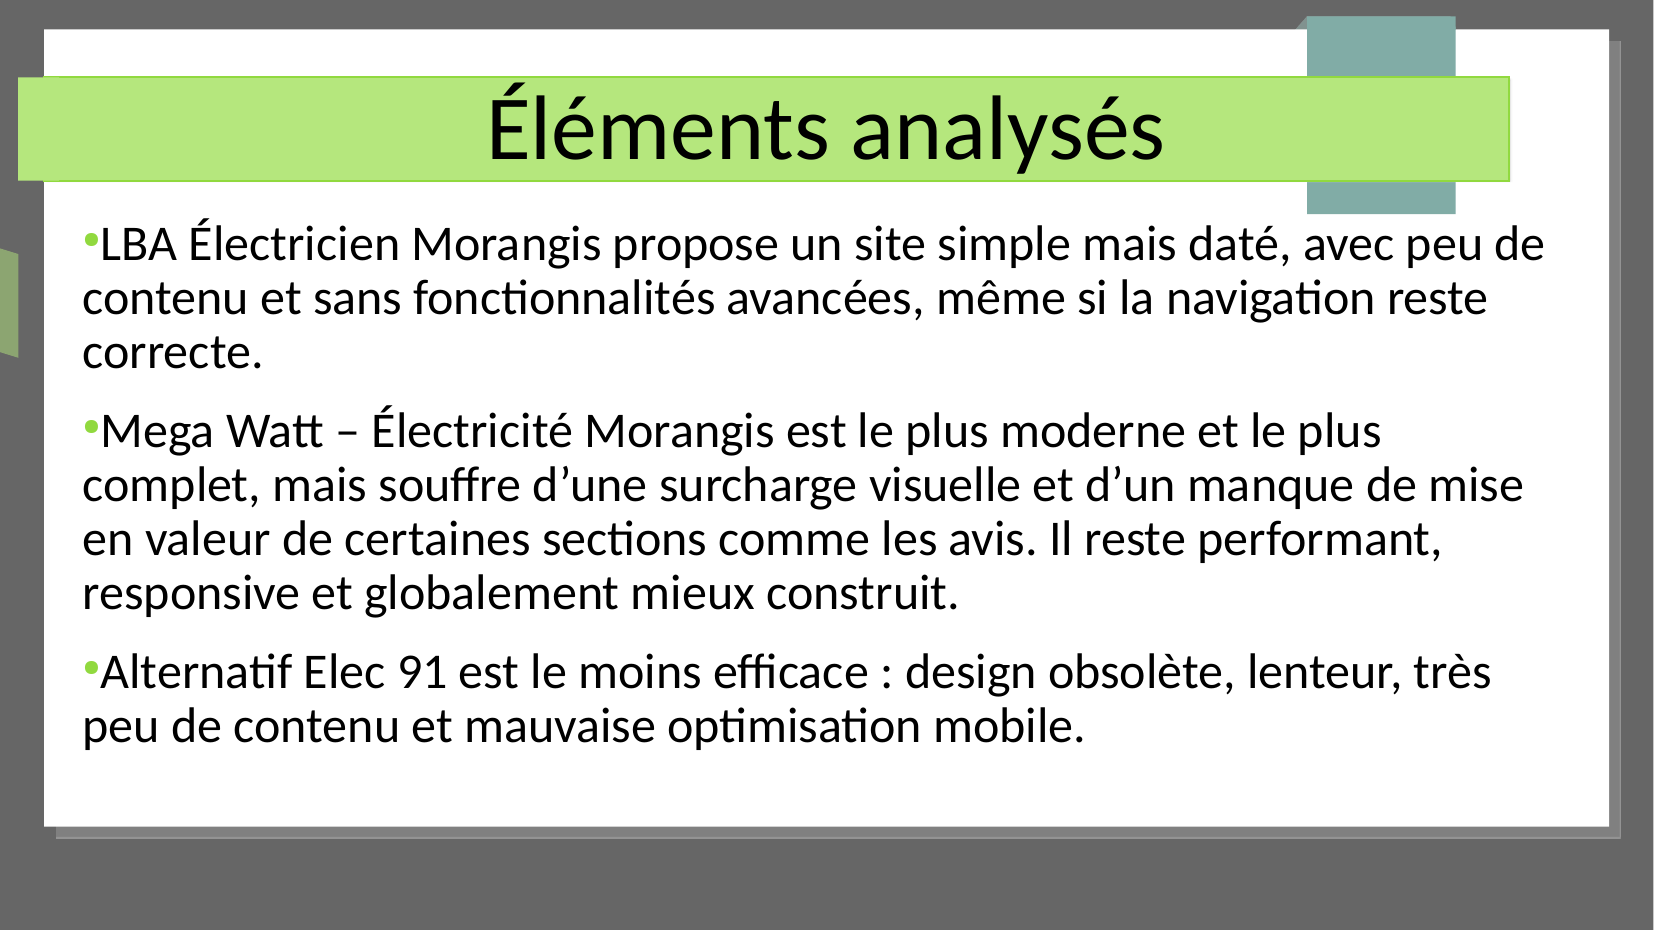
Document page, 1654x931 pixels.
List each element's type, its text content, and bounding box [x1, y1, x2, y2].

list LBA Électricien Morangis propose un site simple mais daté, avec peu de contenu et sans fonctionnalités avancées, même si la navigation reste correcte. Mega Watt – Électricité Morangis est le plus moderne et le plus complet, mais souffre d’une surcharge visuelle et d’un manque de mise en valeur de certaines sections comme les avis. Il reste performant, responsive et globalement mieux construit. Alternatif Elec 91 est le moins efficace : design obsolète, lenteur, très peu de contenu et mauvaise optimisation mobile. [82, 217, 1571, 757]
title Éléments analysés [82, 37, 1571, 193]
